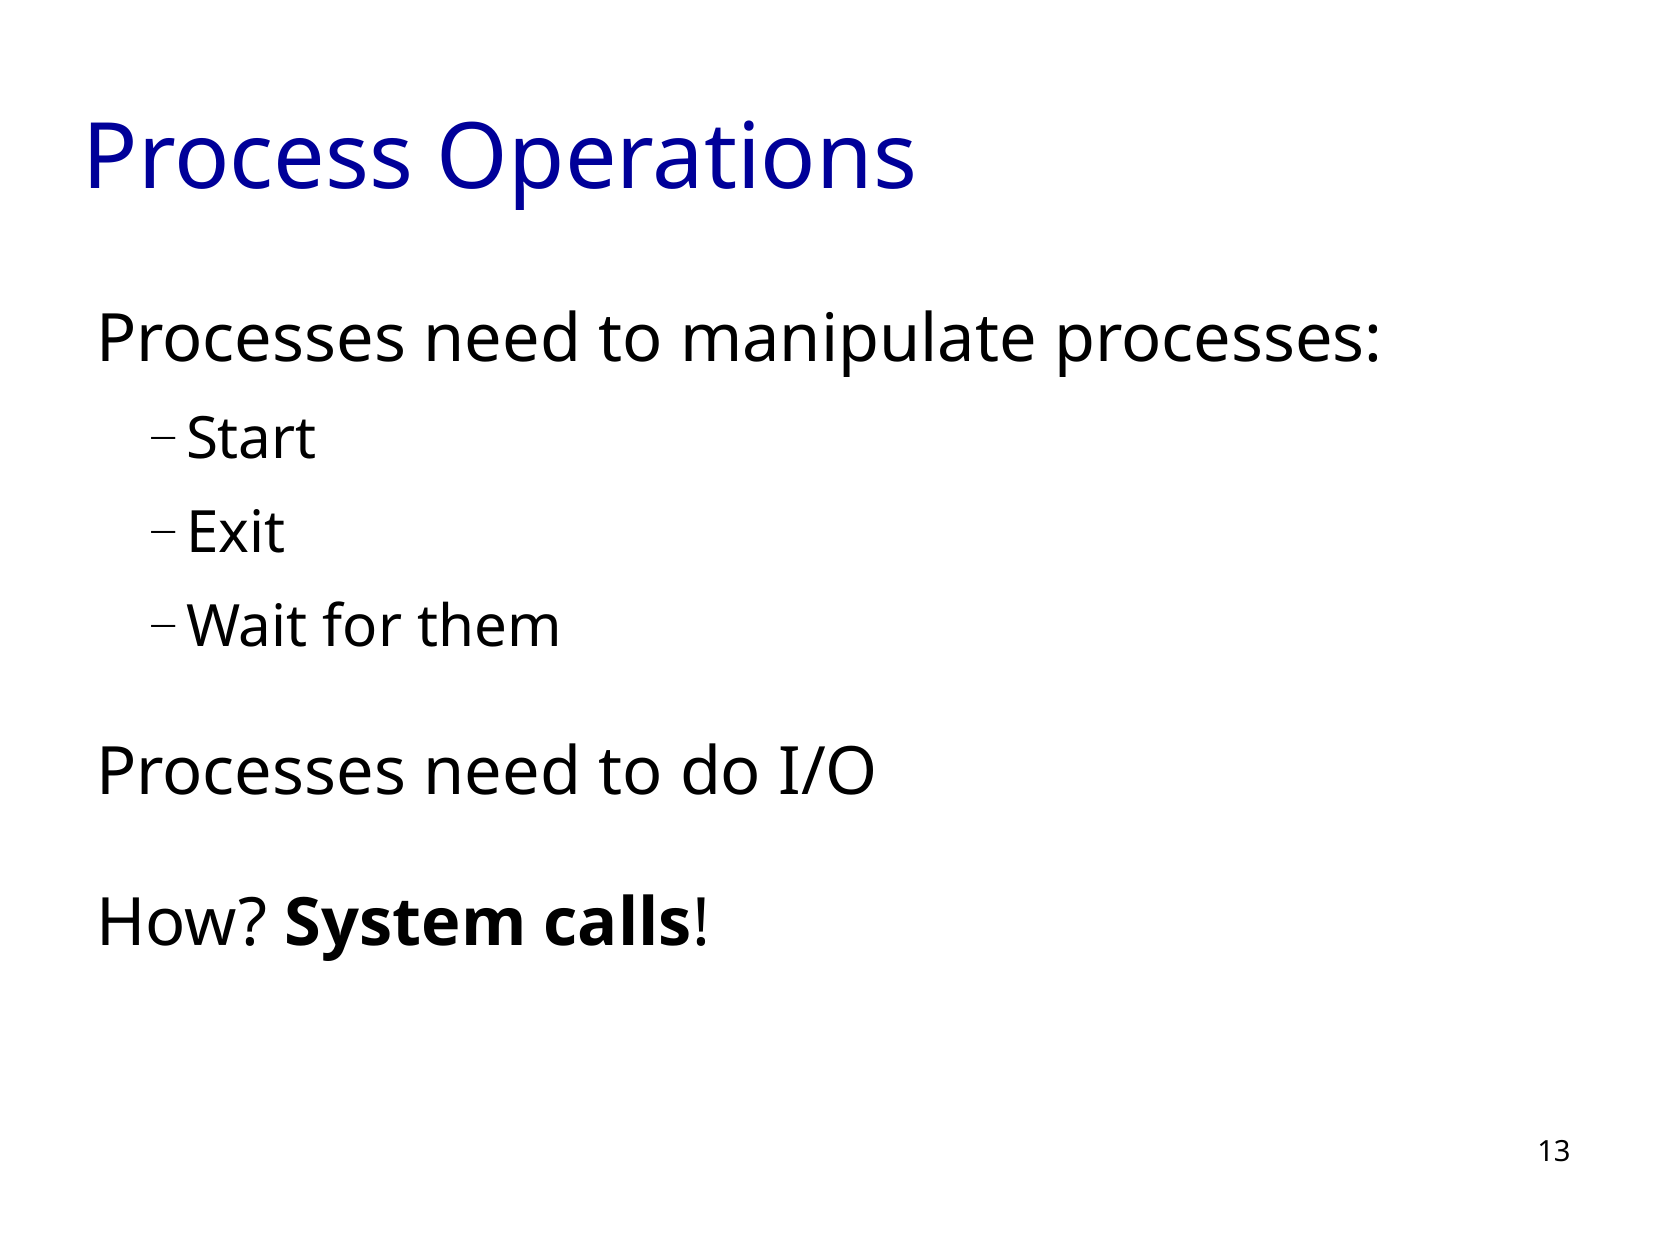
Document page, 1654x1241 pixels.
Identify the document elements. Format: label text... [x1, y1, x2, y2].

title Process Operations [82, 49, 1571, 257]
list Processes need to manipulate processes: Start Exit Wait for them Processes need to do I/O How? System calls! [60, 290, 1571, 1096]
